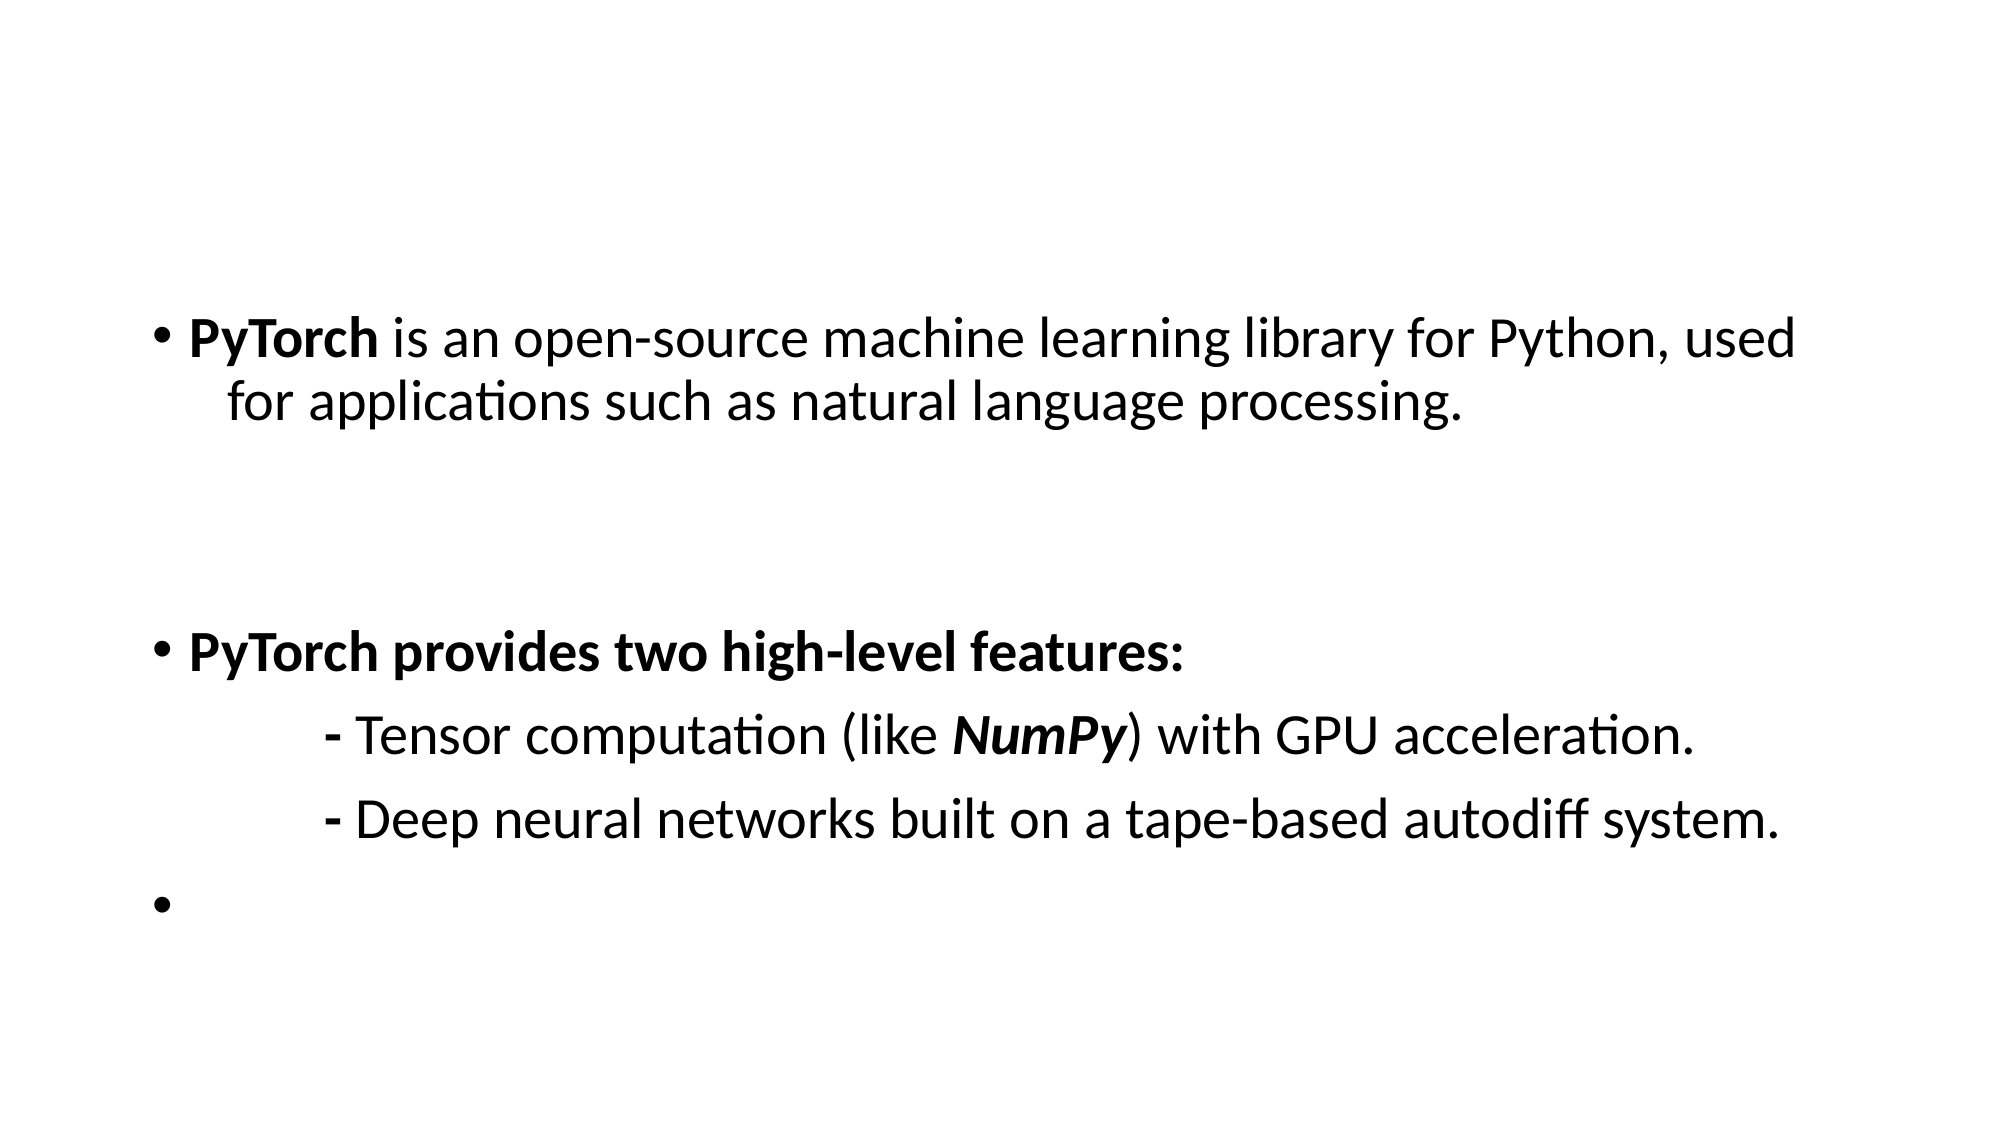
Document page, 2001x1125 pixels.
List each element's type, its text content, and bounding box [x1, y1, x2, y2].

list PyTorch is an open-source machine learning library for Python, used for applications such as natural language processing. PyTorch provides two high-level features: - Tensor computation (like NumPy) with GPU acceleration. - Deep neural networks built on a tape-based autodiff system. [137, 299, 1863, 1014]
